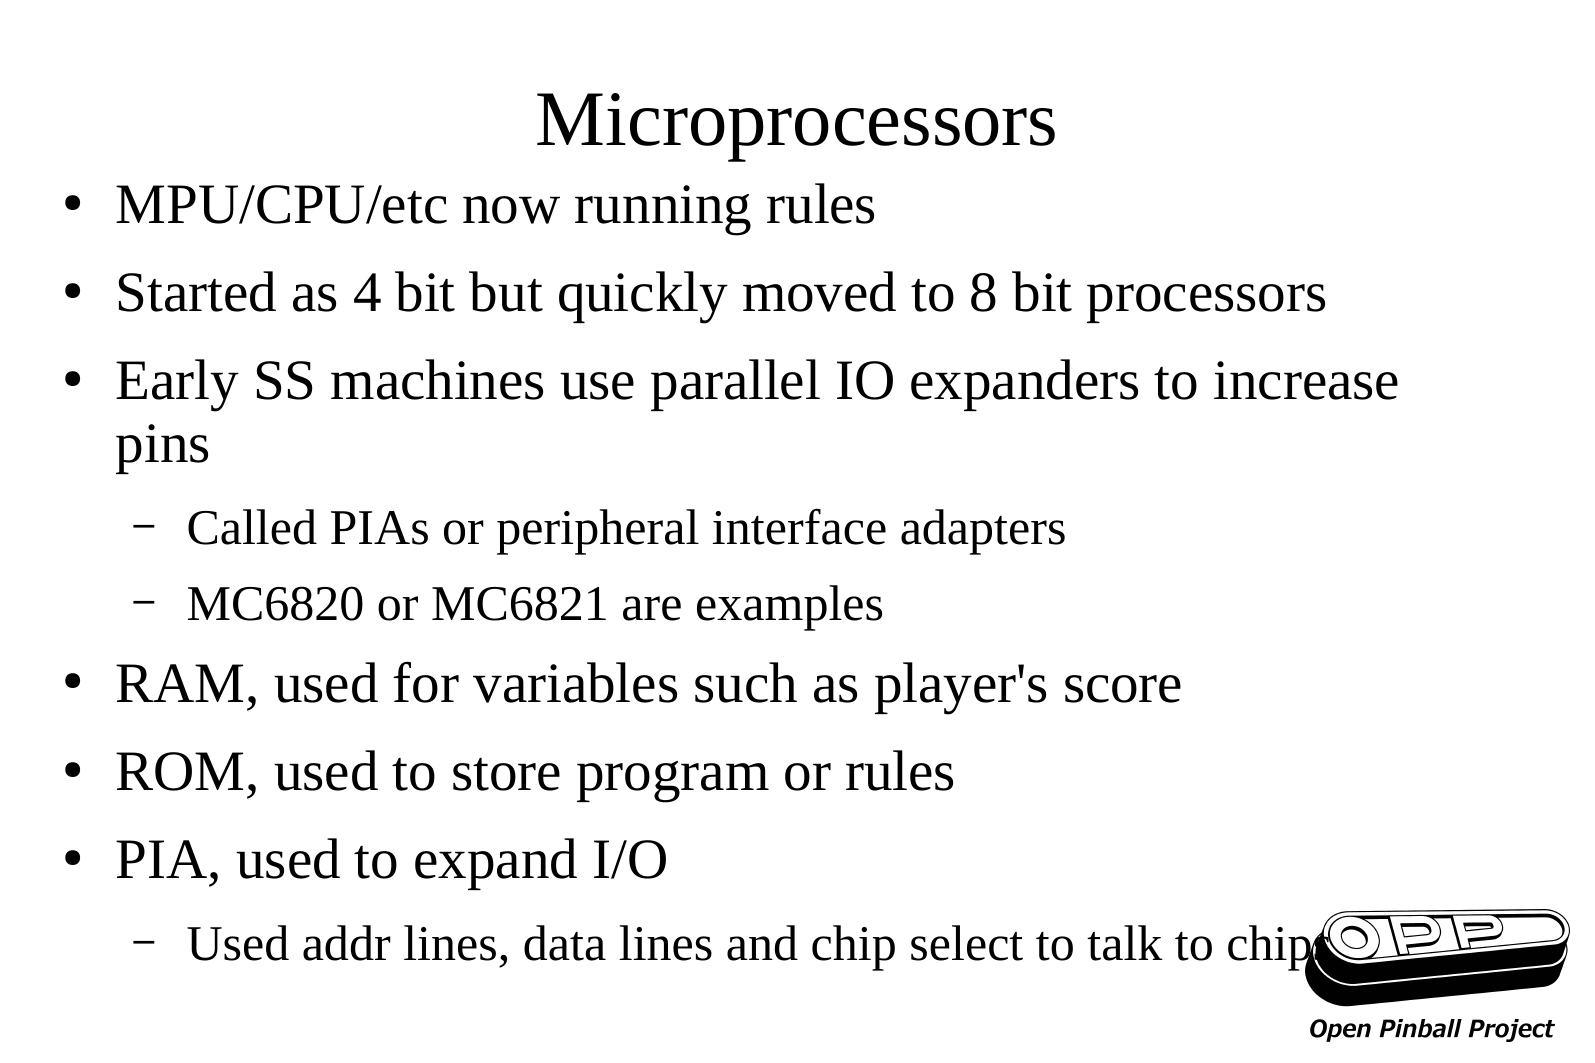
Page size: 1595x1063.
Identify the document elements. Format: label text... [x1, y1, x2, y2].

title Microprocessors [79, 30, 1515, 208]
picture [1305, 909, 1570, 1042]
list MPU/CPU/etc now running rules Started as 4 bit but quickly moved to 8 bit processors Early SS machines use parallel IO expanders to increase pins Called PIAs or peripheral interface adapters MC6820 or MC6821 are examples RAM, used for variables such as player's score ROM, used to store program or rules PIA, used to expand I/O Used addr lines, data lines and chip select to talk to chips [45, 172, 1480, 982]
